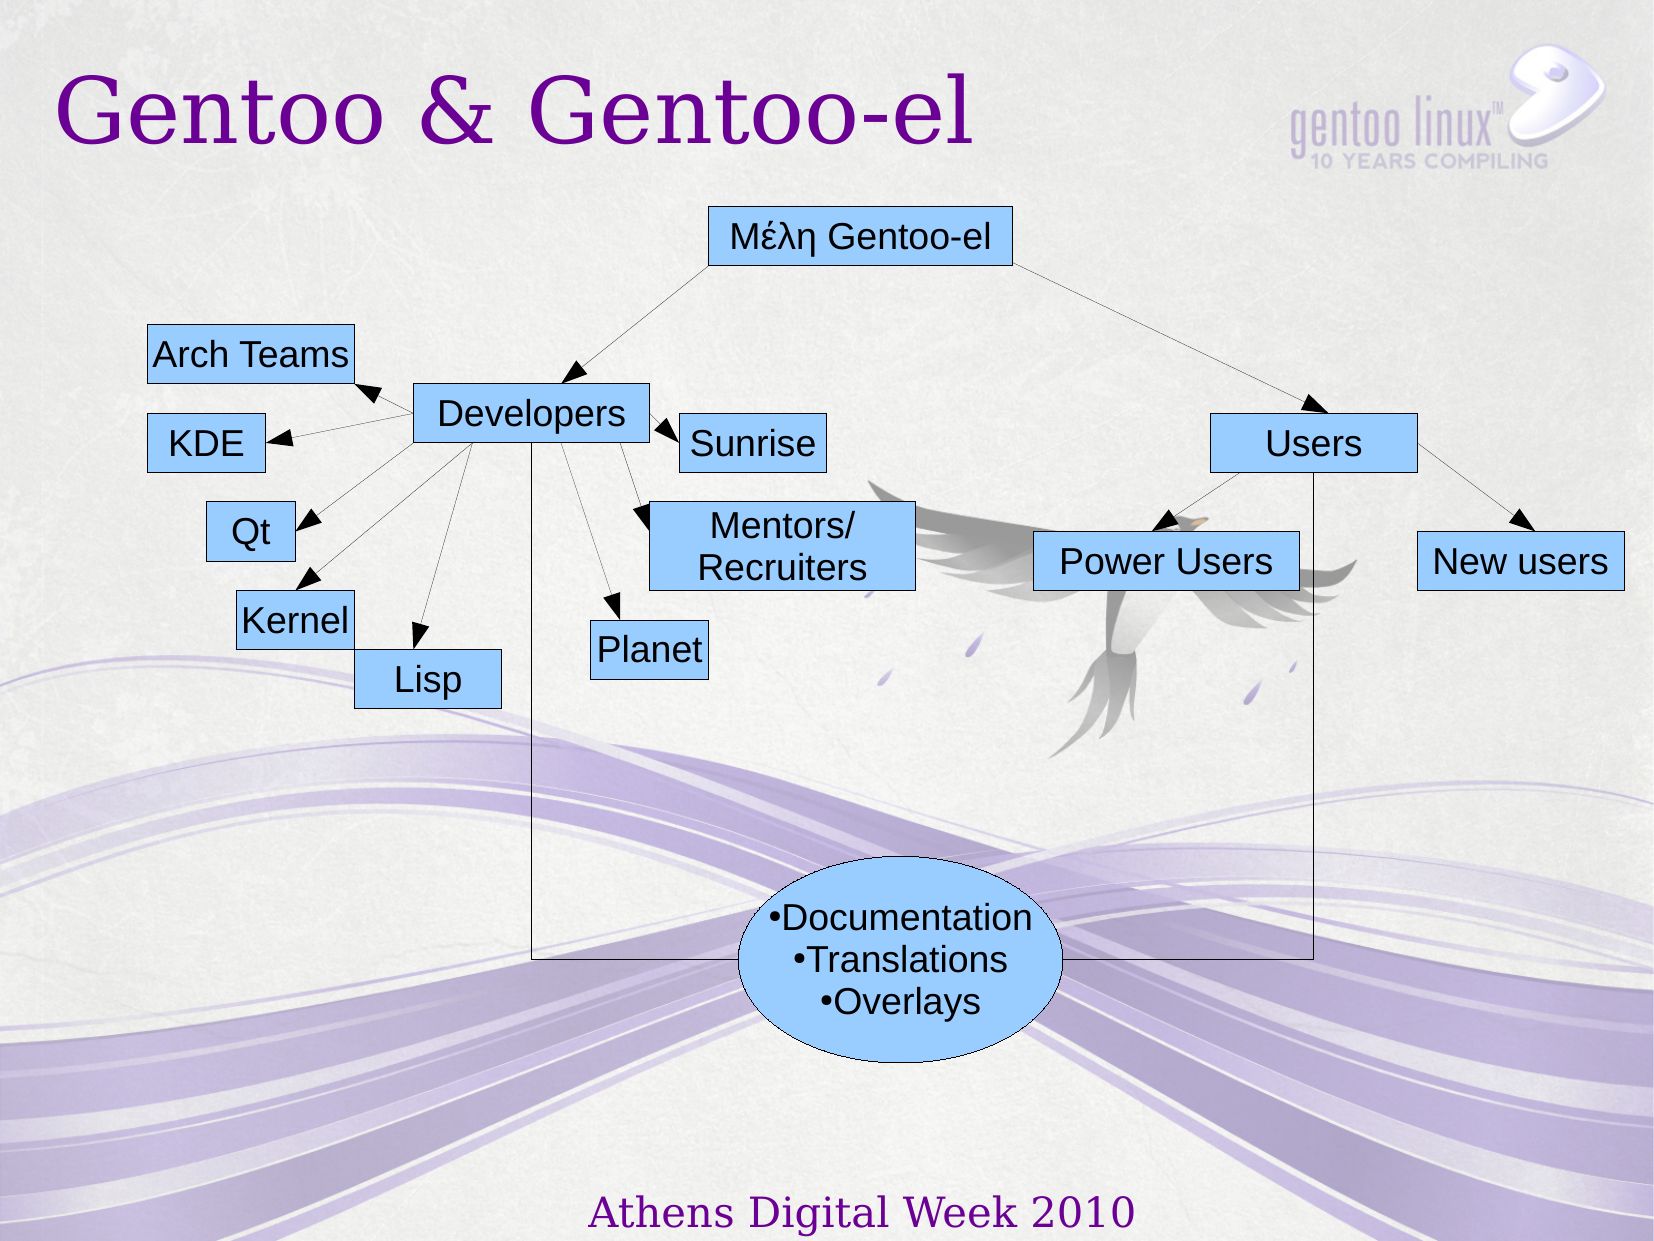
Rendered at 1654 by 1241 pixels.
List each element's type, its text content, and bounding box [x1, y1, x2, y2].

picture [0, 0, 1654, 1241]
text_box New users [1417, 531, 1625, 591]
text_box Lisp [354, 649, 502, 709]
text_box Developers [413, 383, 650, 443]
text_box Sunrise [679, 413, 827, 473]
text_box Μέλη Gentoo-el [708, 216, 1013, 266]
title Gentoo & Gentoo-el [53, 8, 1542, 216]
text_box Mentors/ Recruiters [649, 501, 916, 591]
text_box Planet [590, 620, 709, 680]
title Athens Digital Week 2010 [562, 1189, 1163, 1238]
text_box Documentation Translations Overlays [738, 856, 1063, 1063]
text_box Users [1210, 413, 1418, 473]
text_box Qt [206, 501, 296, 562]
text_box Arch Teams [147, 324, 355, 384]
text_box KDE [147, 413, 266, 473]
text_box Kernel [236, 590, 355, 650]
text_box Power Users [1033, 531, 1300, 591]
